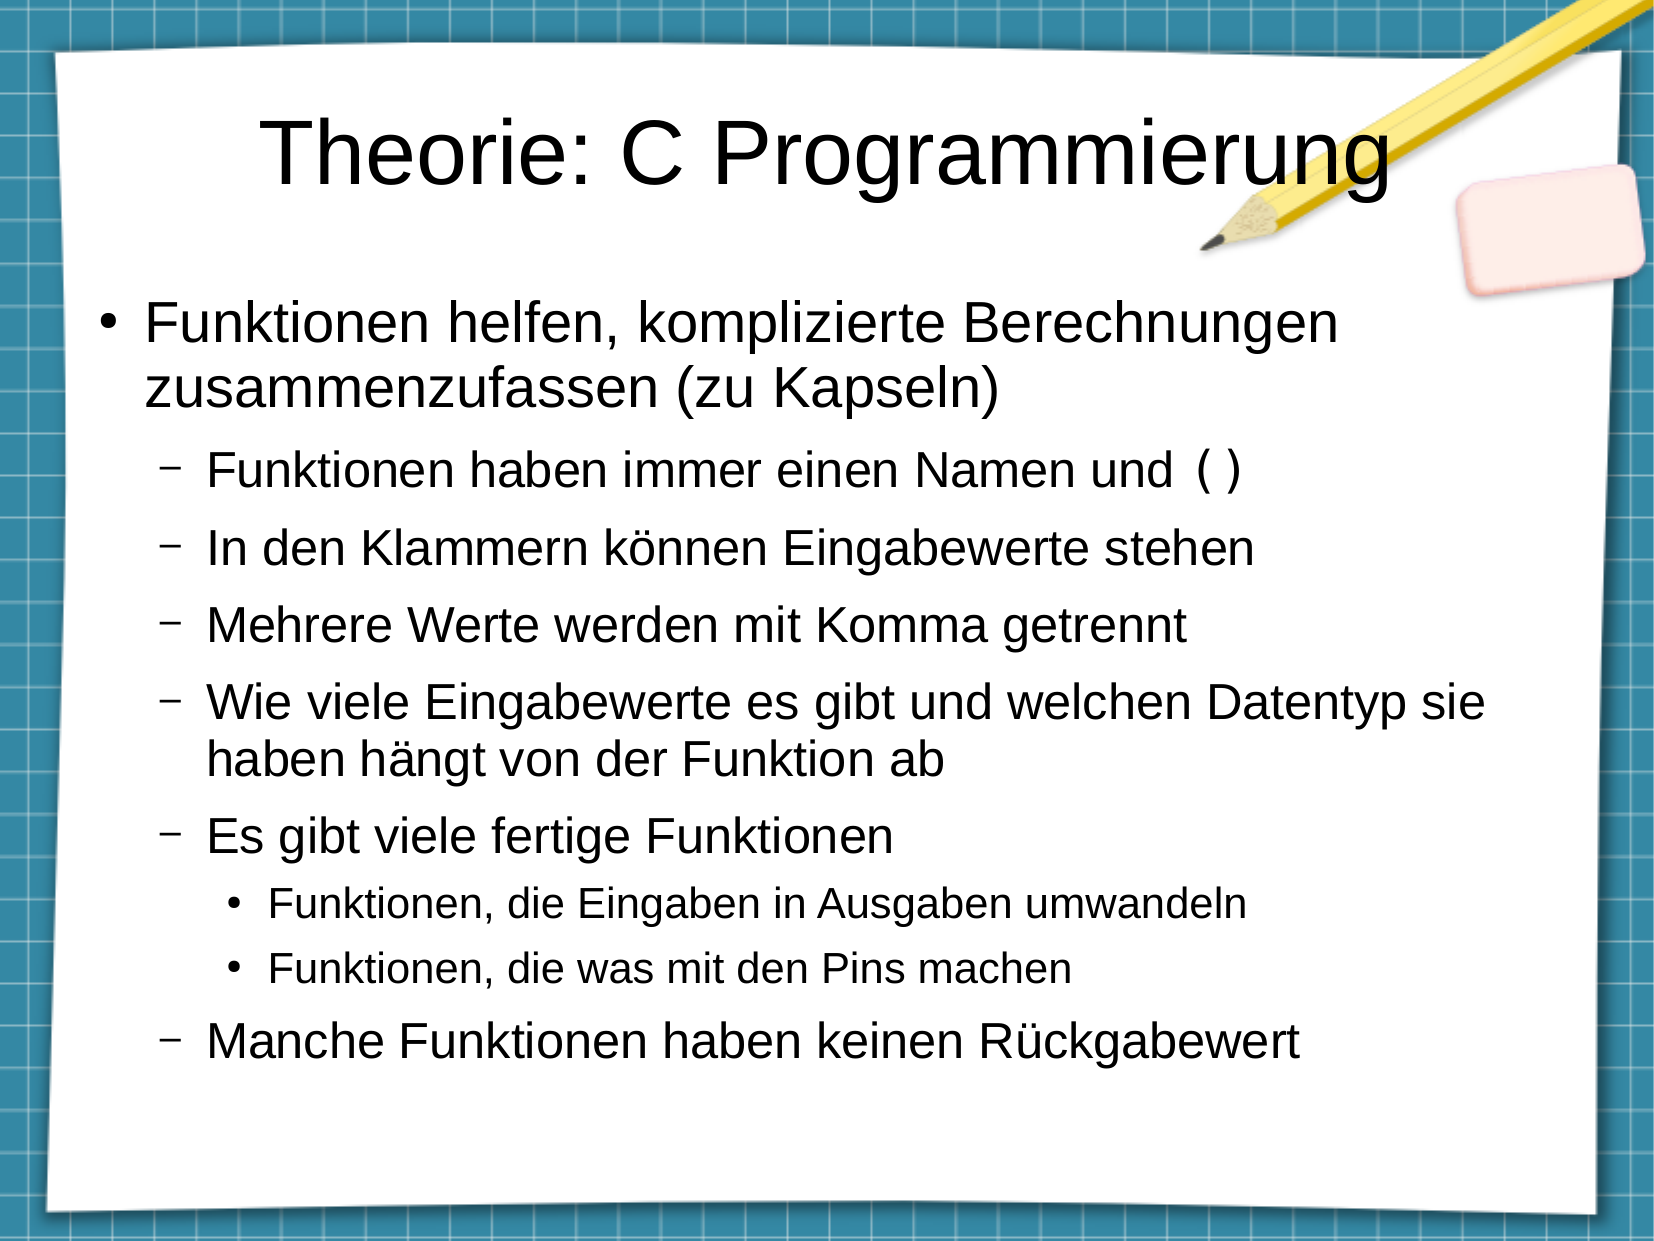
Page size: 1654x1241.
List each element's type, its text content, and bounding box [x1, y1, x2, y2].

list Funktionen helfen, komplizierte Berechnungen zusammenzufassen (zu Kapseln) Funktionen haben immer einen Namen und () In den Klammern können Eingabewerte stehen Mehrere Werte werden mit Komma getrennt Wie viele Eingabewerte es gibt und welchen Datentyp sie haben hängt von der Funktion ab Es gibt viele fertige Funktionen Funktionen, die Eingaben in Ausgaben umwandeln Funktionen, die was mit den Pins machen Manche Funktionen haben keinen Rückgabewert [82, 290, 1571, 1075]
title Theorie: C Programmierung [82, 49, 1571, 257]
picture [0, 0, 1654, 1241]
